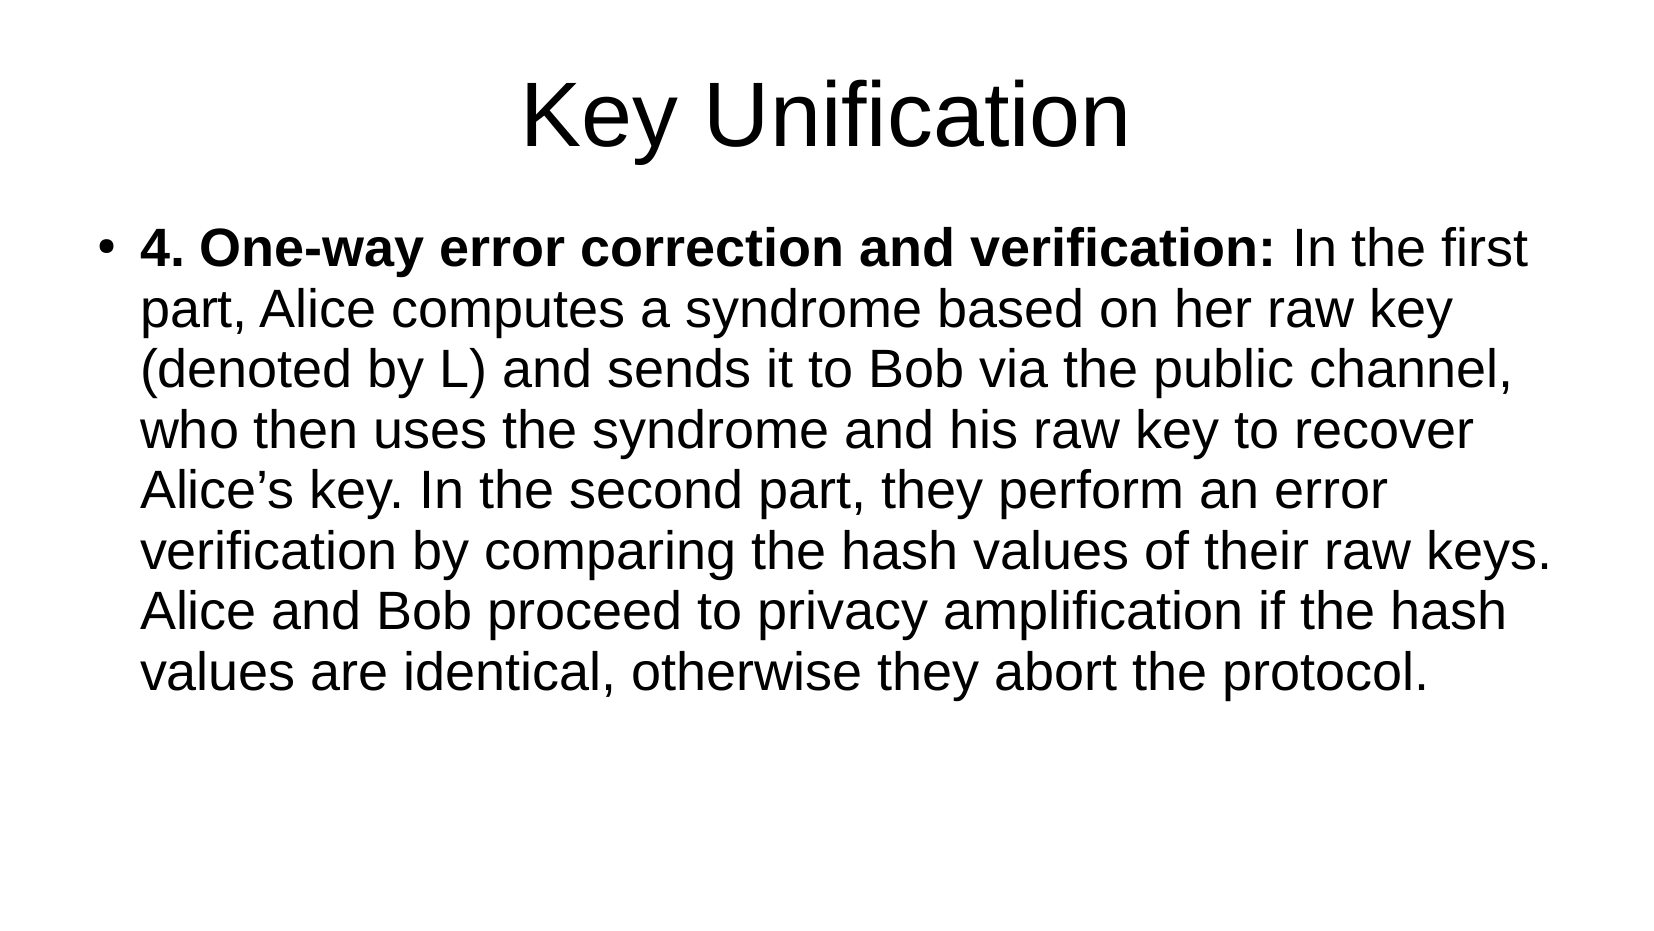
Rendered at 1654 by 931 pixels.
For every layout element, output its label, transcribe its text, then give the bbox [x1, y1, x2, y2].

title Key Unification [82, 37, 1571, 193]
list 4. One-way error correction and verification: In the first part, Alice computes a syndrome based on her raw key (denoted by L) and sends it to Bob via the public channel, who then uses the syndrome and his raw key to recover Alice’s key. In the second part, they perform an error verification by comparing the hash values of their raw keys. Alice and Bob proceed to privacy amplification if the hash values are identical, otherwise they abort the protocol. [82, 217, 1571, 758]
